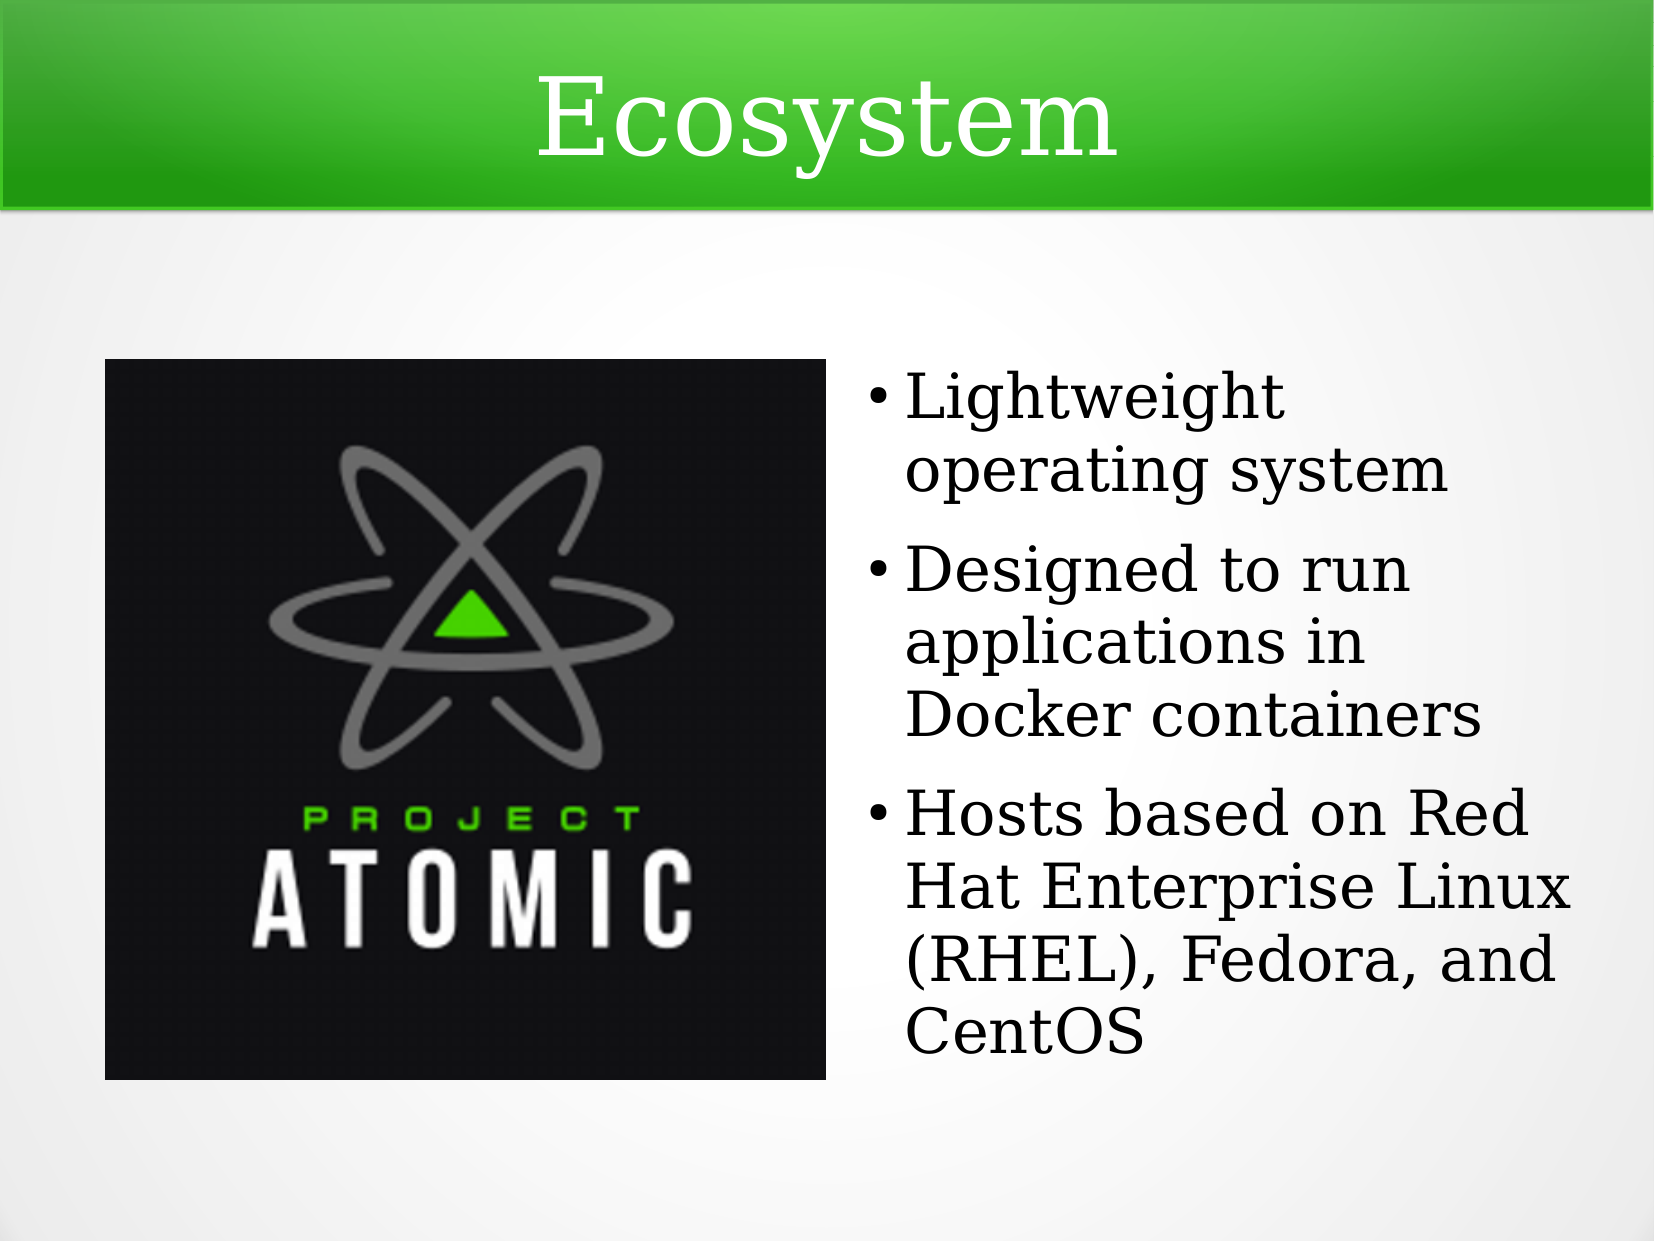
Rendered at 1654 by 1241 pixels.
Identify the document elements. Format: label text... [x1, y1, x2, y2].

list Lightweight operating system Designed to run applications in Docker containers Hosts based on Red Hat Enterprise Linux (RHEL), Fedora, and CentOS [855, 360, 1582, 1081]
title Ecosystem [82, 47, 1571, 189]
picture [105, 359, 826, 1080]
